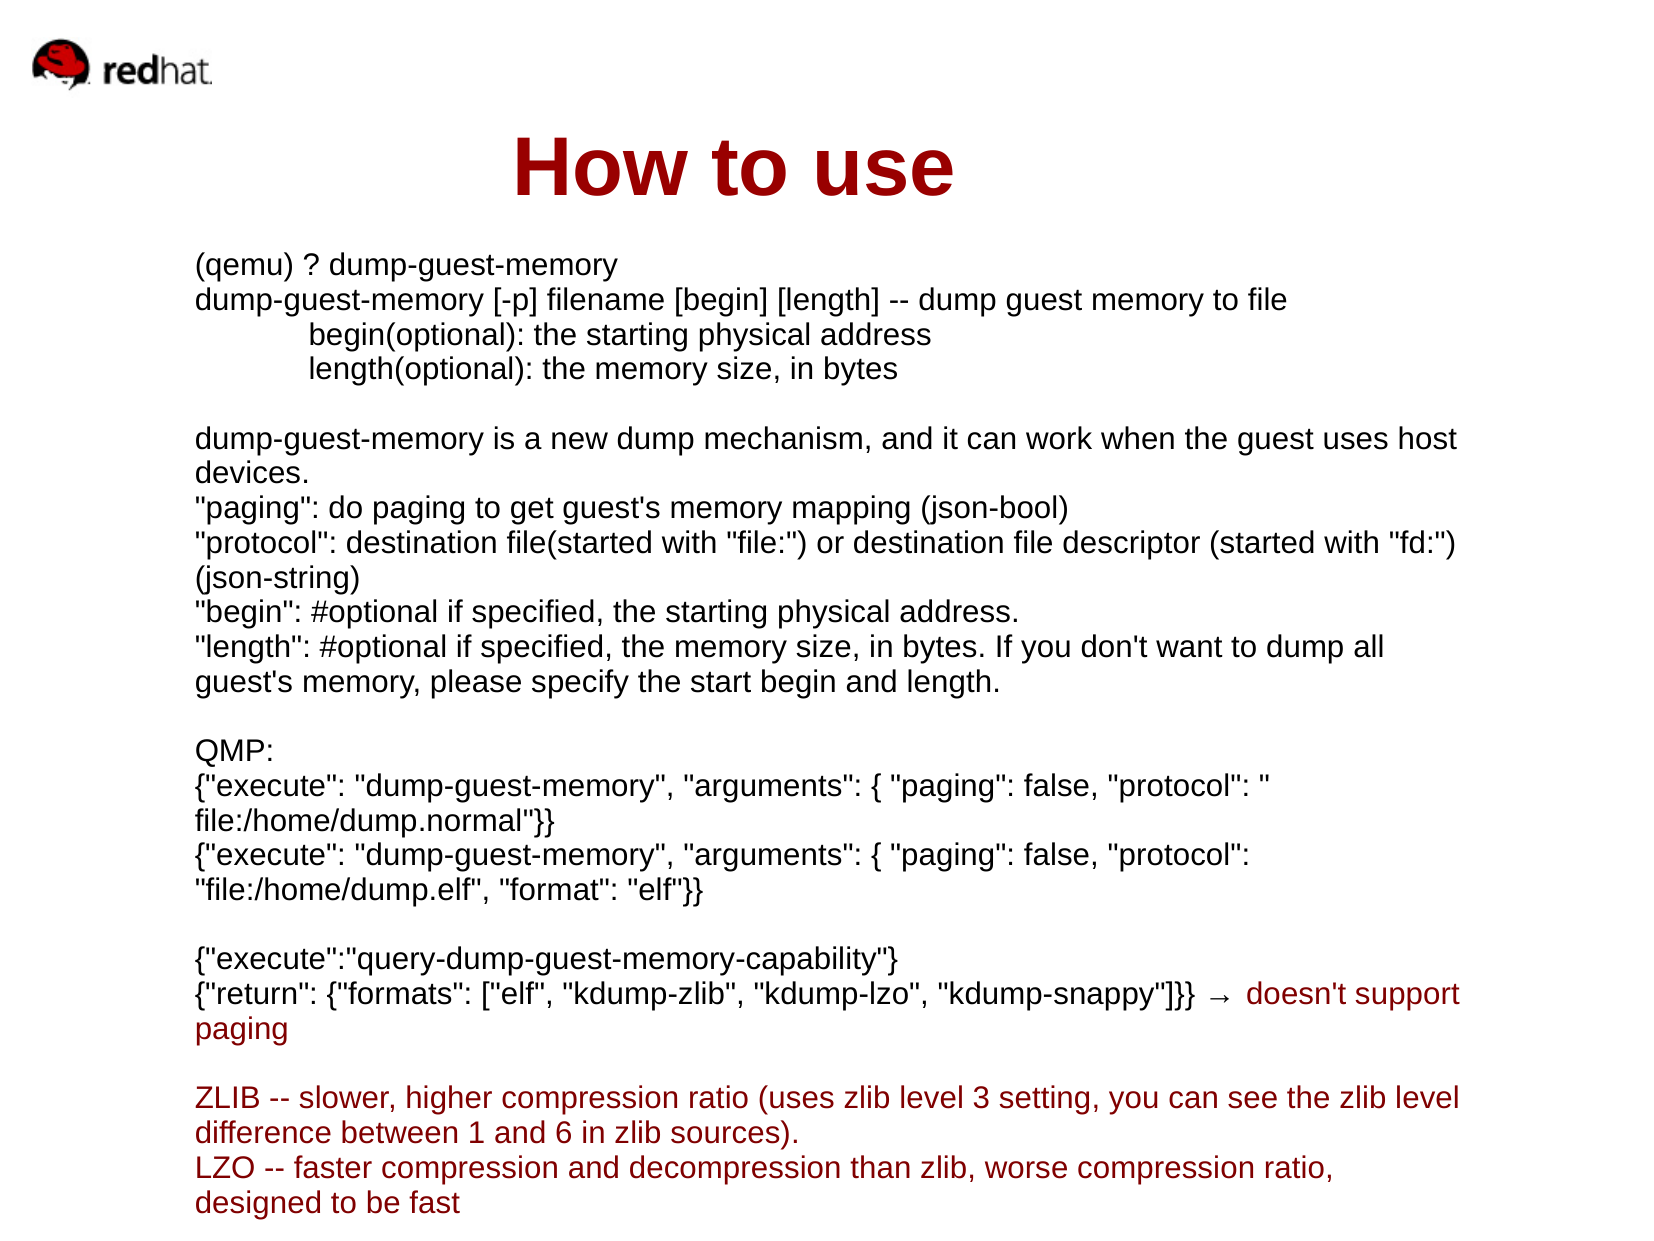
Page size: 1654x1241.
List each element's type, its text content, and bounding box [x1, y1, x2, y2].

text_box (qemu) ? dump-guest-memory dump-guest-memory [-p] filename [begin] [length] -- dump guest memory to file begin(optional): the starting physical address length(optional): the memory size, in bytes dump-guest-memory is a new dump mechanism, and it can work when the guest uses host devices. "paging": do paging to get guest's memory mapping (json-bool) "protocol": destination file(started with "file:") or destination file descriptor (started with "fd:") (json-string) "begin": #optional if specified, the starting physical address. "length": #optional if specified, the memory size, in bytes. If you don't want to dump all guest's memory, please specify the start begin and length. QMP: {"execute": "dump-guest-memory", "arguments": { "paging": false, "protocol": "file:/home/dump.normal"}} {"execute": "dump-guest-memory", "arguments": { "paging": false, "protocol": "file:/home/dump.elf", "format": "elf"}} {"execute":"query-dump-guest-memory-capability"} {"return": {"formats": ["elf", "kdump-zlib", "kdump-lzo", "kdump-snappy"]}} → doesn't support paging ZLIB -- slower, higher compression ratio (uses zlib level 3 setting, you can see the zlib level difference between 1 and 6 in zlib sources). LZO -- faster compression and decompression than zlib, worse compression ratio, designed to be fast [180, 240, 1486, 1241]
text_box How to use [150, 112, 1313, 226]
picture [31, 37, 212, 98]
